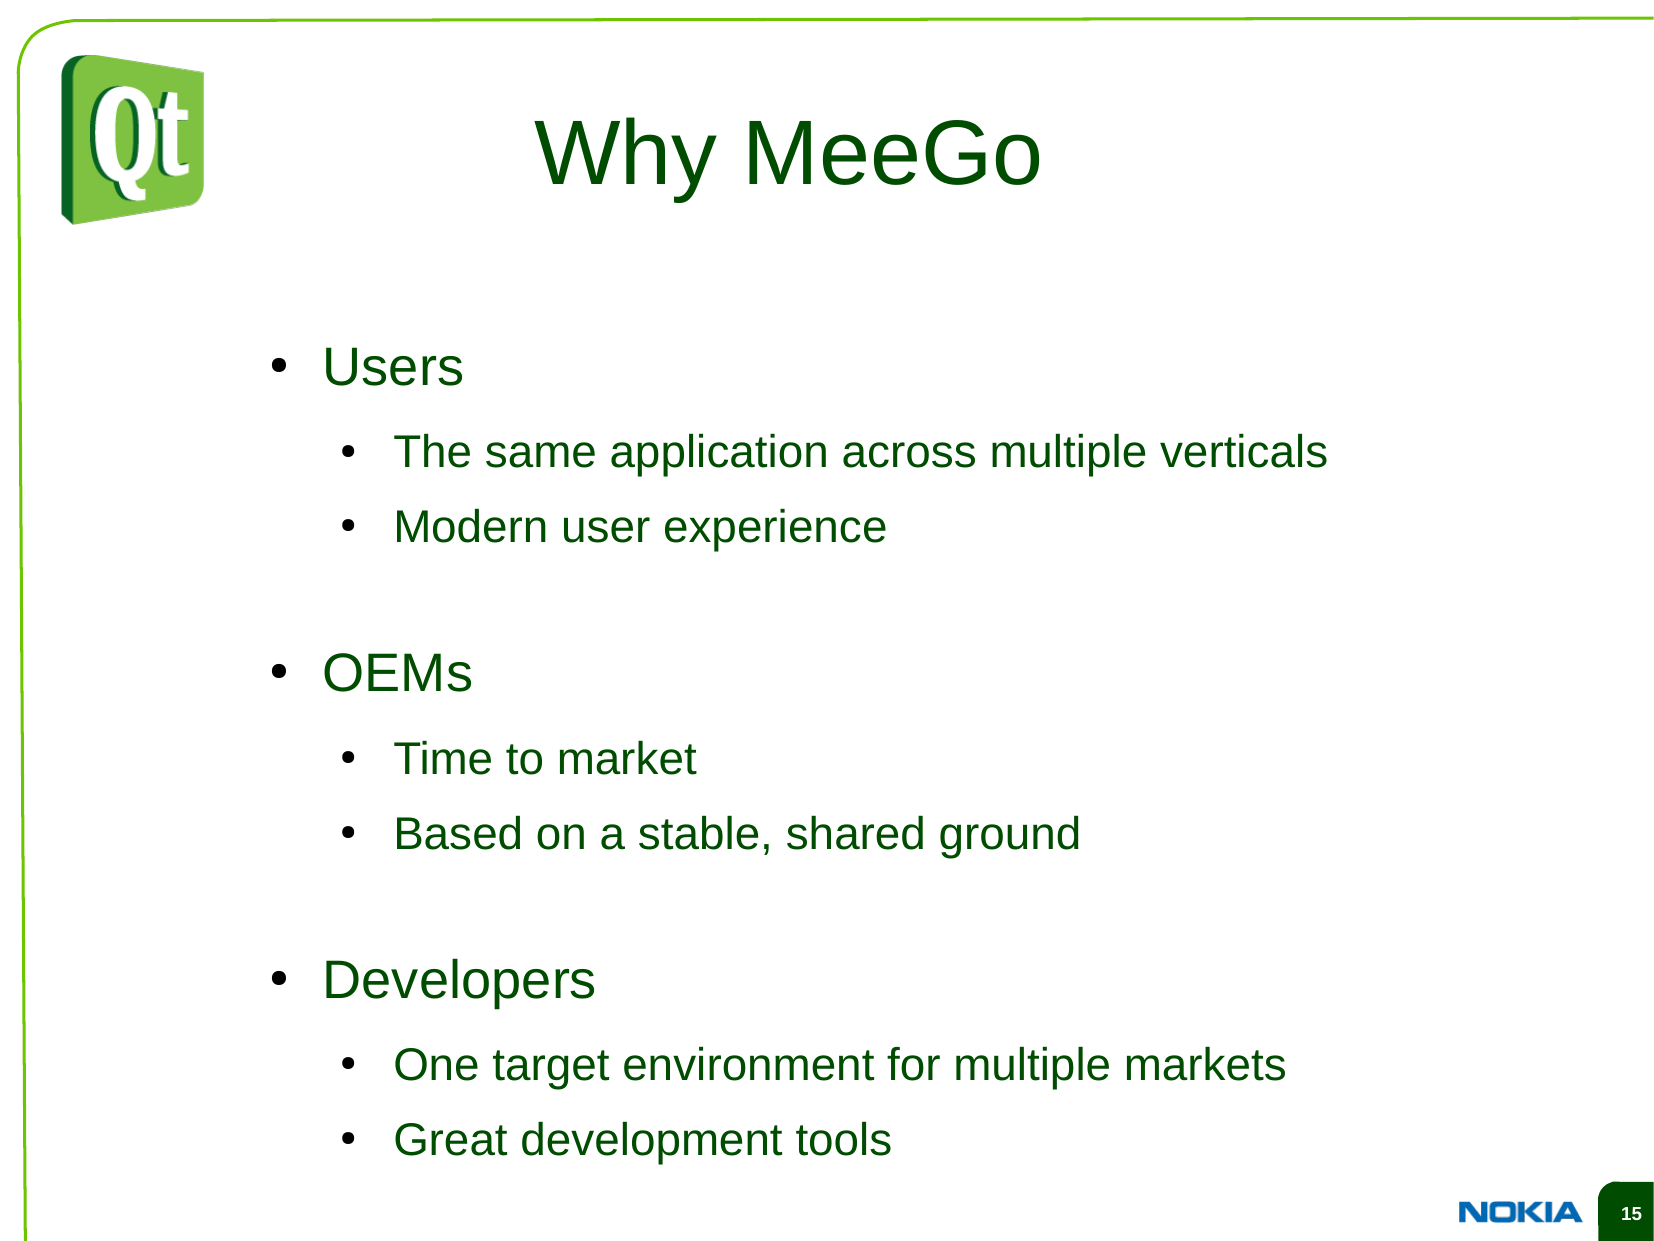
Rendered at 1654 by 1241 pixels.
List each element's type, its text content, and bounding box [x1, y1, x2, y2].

picture [1459, 1201, 1583, 1223]
title Why MeeGo [251, 56, 1327, 250]
list Users The same application across multiple verticals Modern user experience OEMs Time to market Based on a stable, shared ground Developers One target environment for multiple markets Great development tools [251, 336, 1571, 1166]
picture [61, 55, 204, 225]
